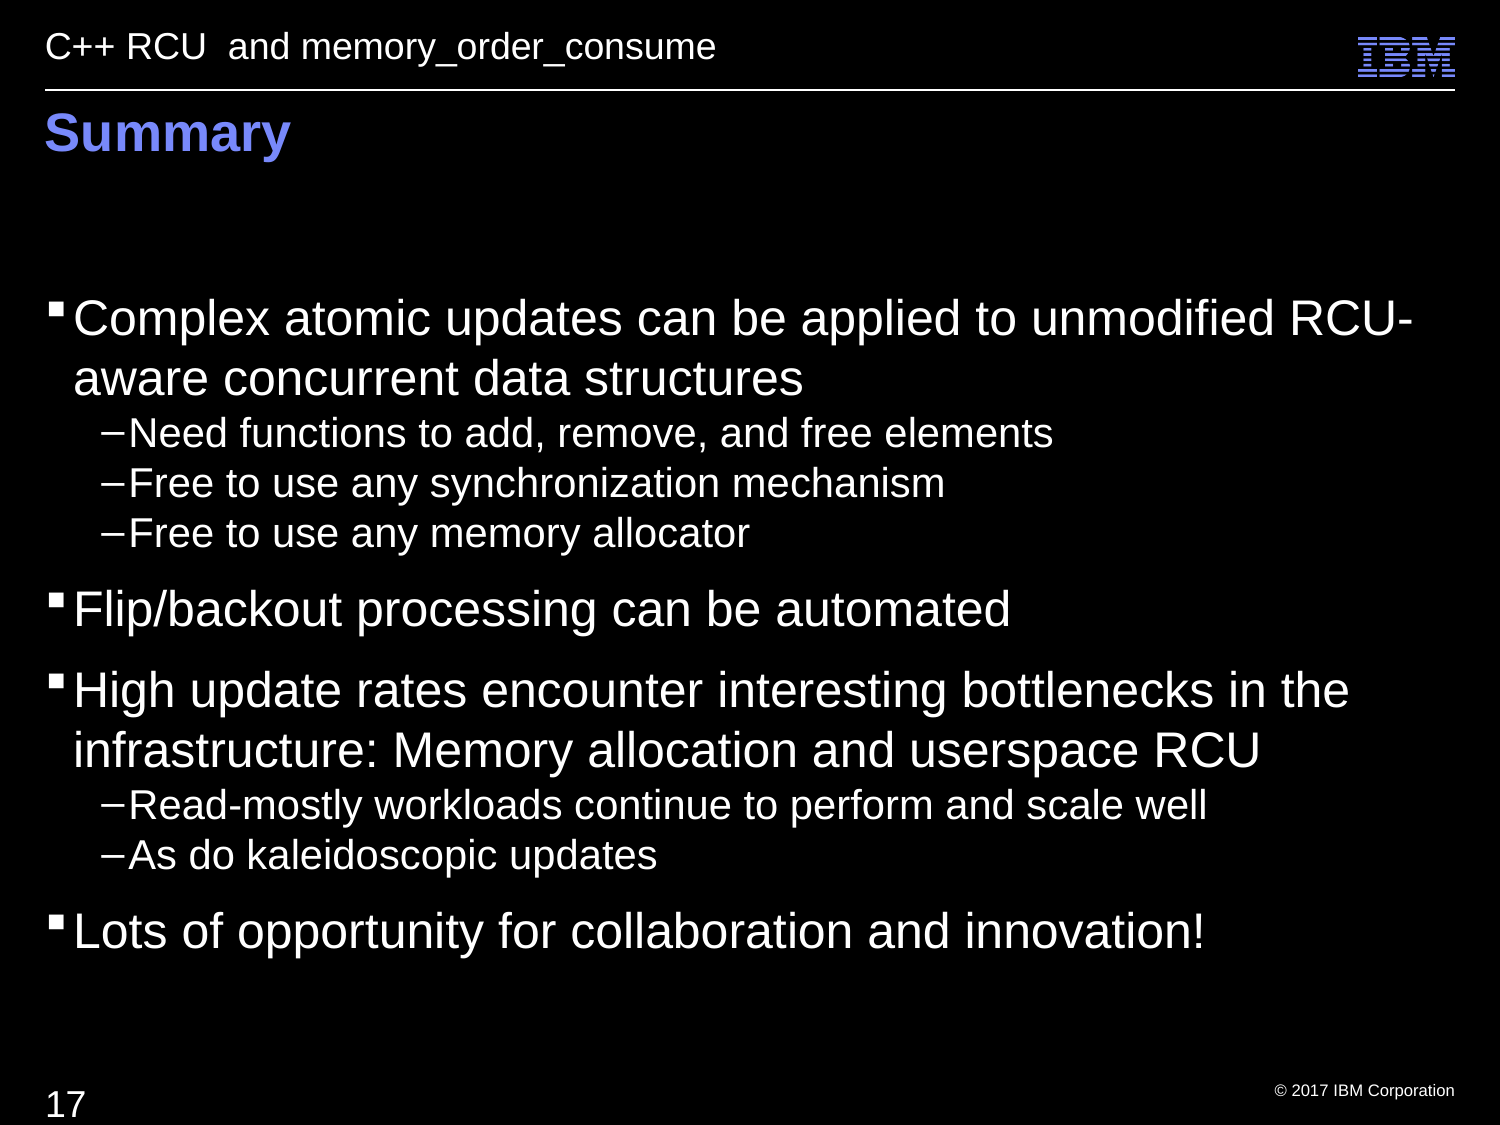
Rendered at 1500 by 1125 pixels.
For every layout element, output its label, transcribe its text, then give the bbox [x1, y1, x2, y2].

picture [1358, 37, 1455, 77]
title Summary [29, 97, 1455, 203]
list Complex atomic updates can be applied to unmodified RCU-aware concurrent data structures Need functions to add, remove, and free elements Free to use any synchronization mechanism Free to use any memory allocator Flip/backout processing can be automated High update rates encounter interesting bottlenecks in the infrastructure: Memory allocation and userspace RCU Read-mostly workloads continue to perform and scale well As do kaleidoscopic updates Lots of opportunity for collaboration and innovation! [29, 278, 1455, 1001]
